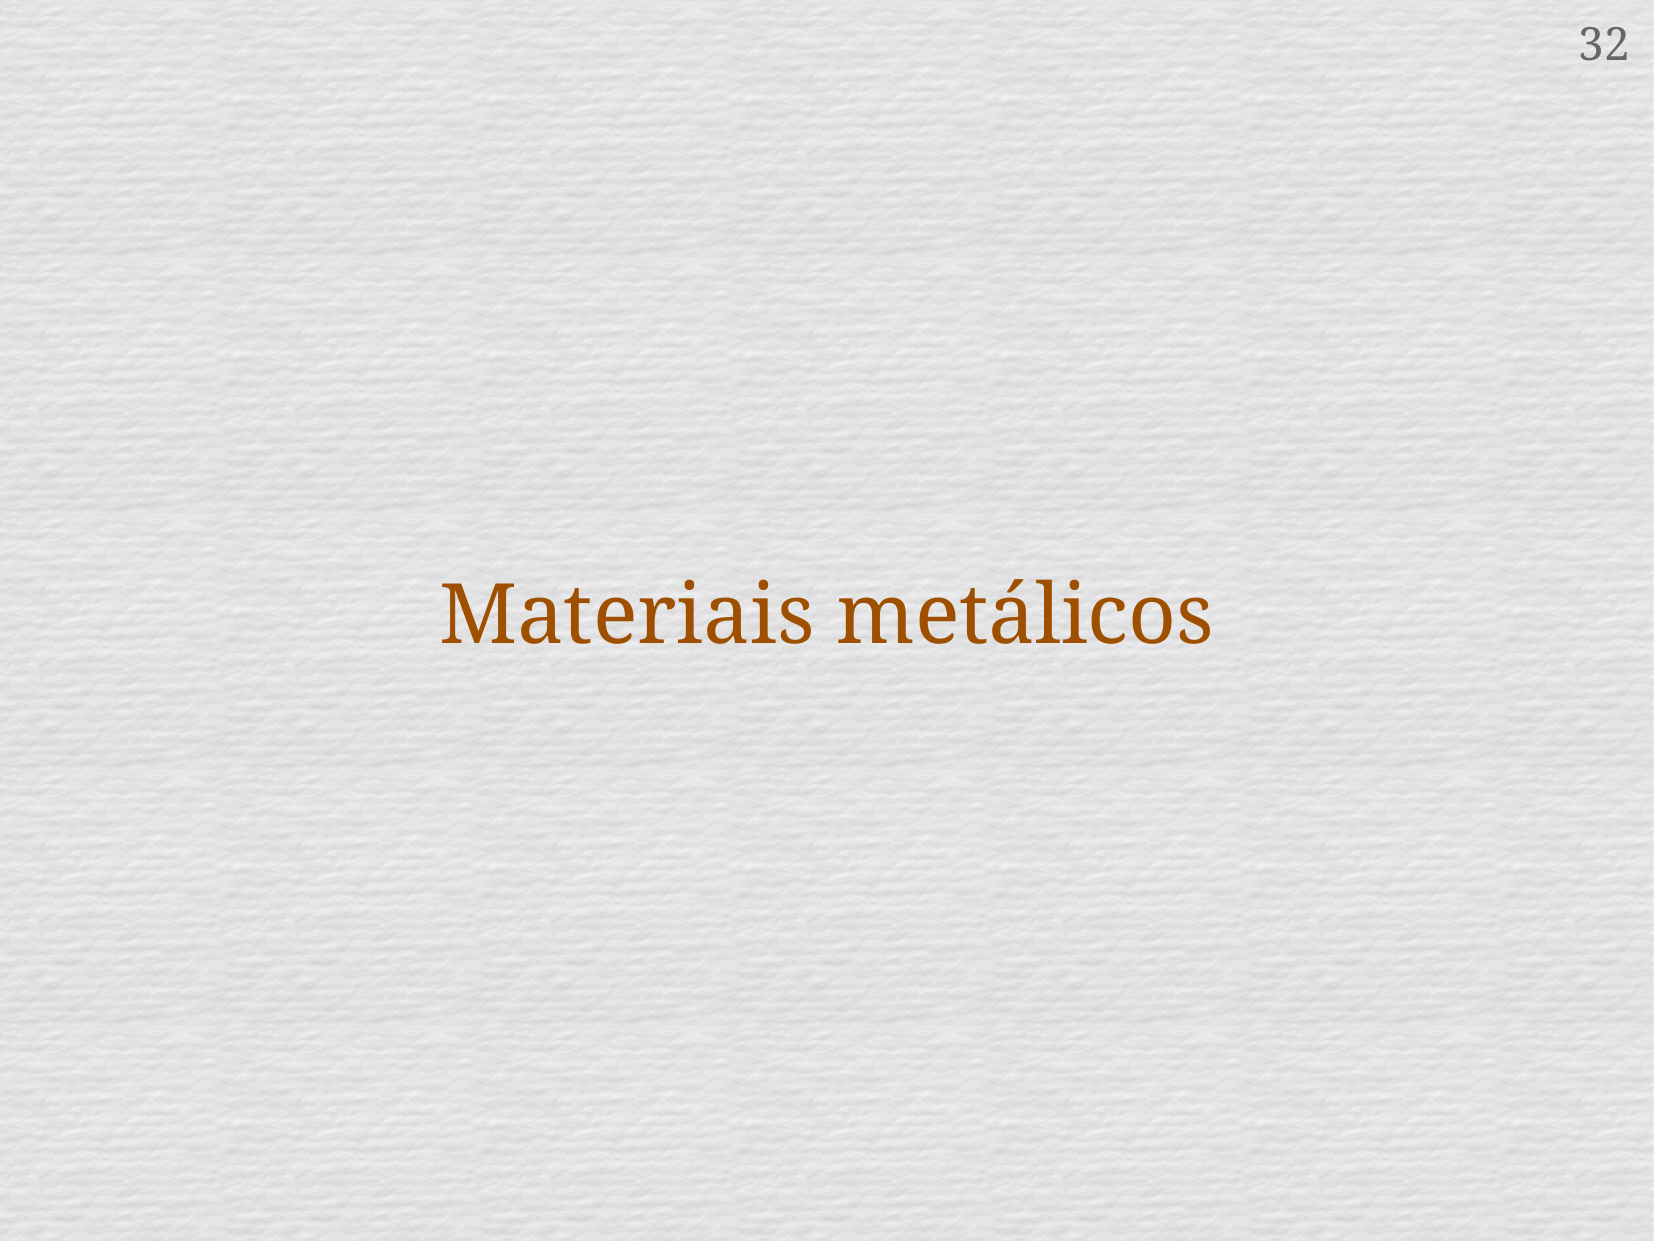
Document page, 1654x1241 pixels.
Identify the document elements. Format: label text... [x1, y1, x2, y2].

picture [0, 0, 1654, 1241]
title Materiais metálicos [59, 73, 1595, 1152]
